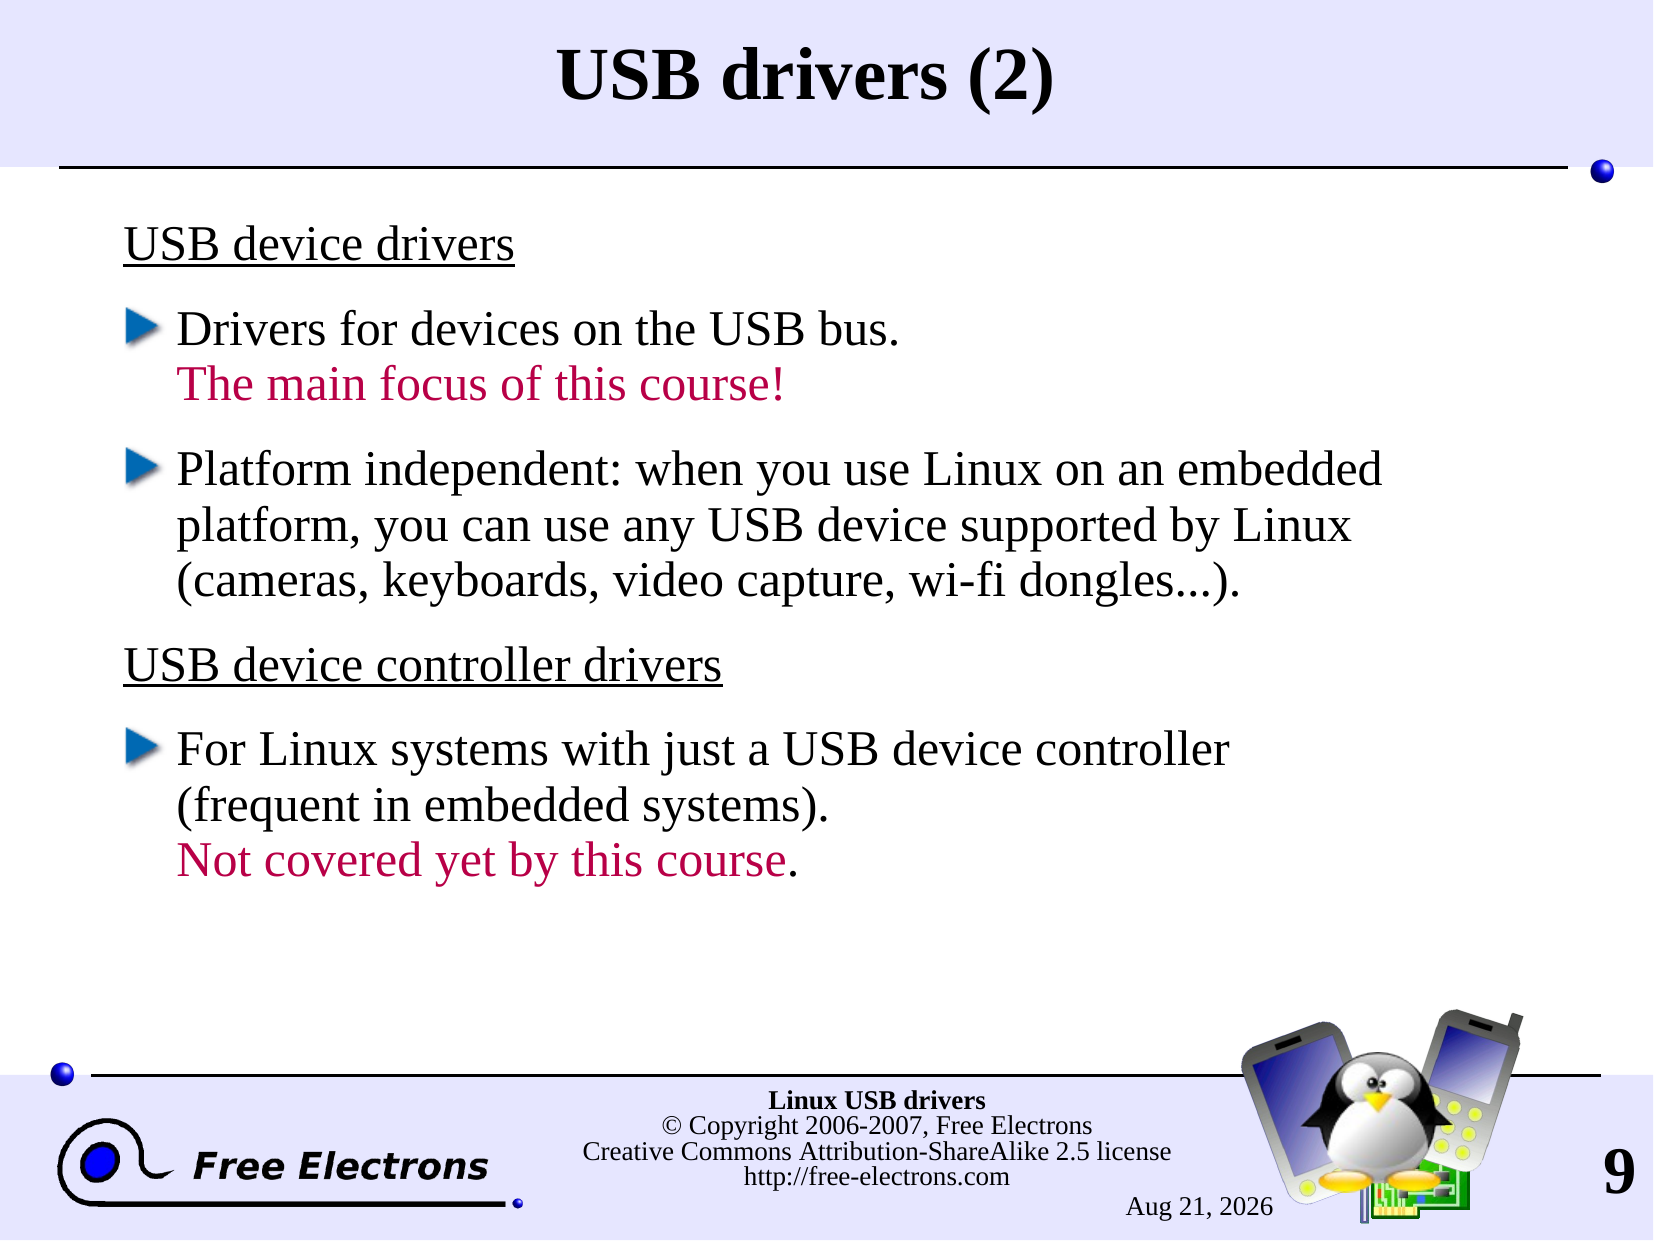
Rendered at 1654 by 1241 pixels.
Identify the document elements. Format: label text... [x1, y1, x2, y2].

list USB device drivers Drivers for devices on the USB bus. The main focus of this course! Platform independent: when you use Linux on an embedded platform, you can use any USB device supported by Linux (cameras, keyboards, video capture, wi-fi dongles...). USB device controller drivers For Linux systems with just a USB device controller (frequent in embedded systems). Not covered yet by this course. [105, 216, 1518, 1066]
title USB drivers (2) [60, 25, 1551, 124]
picture [50, 1107, 527, 1216]
picture [1231, 1007, 1538, 1241]
